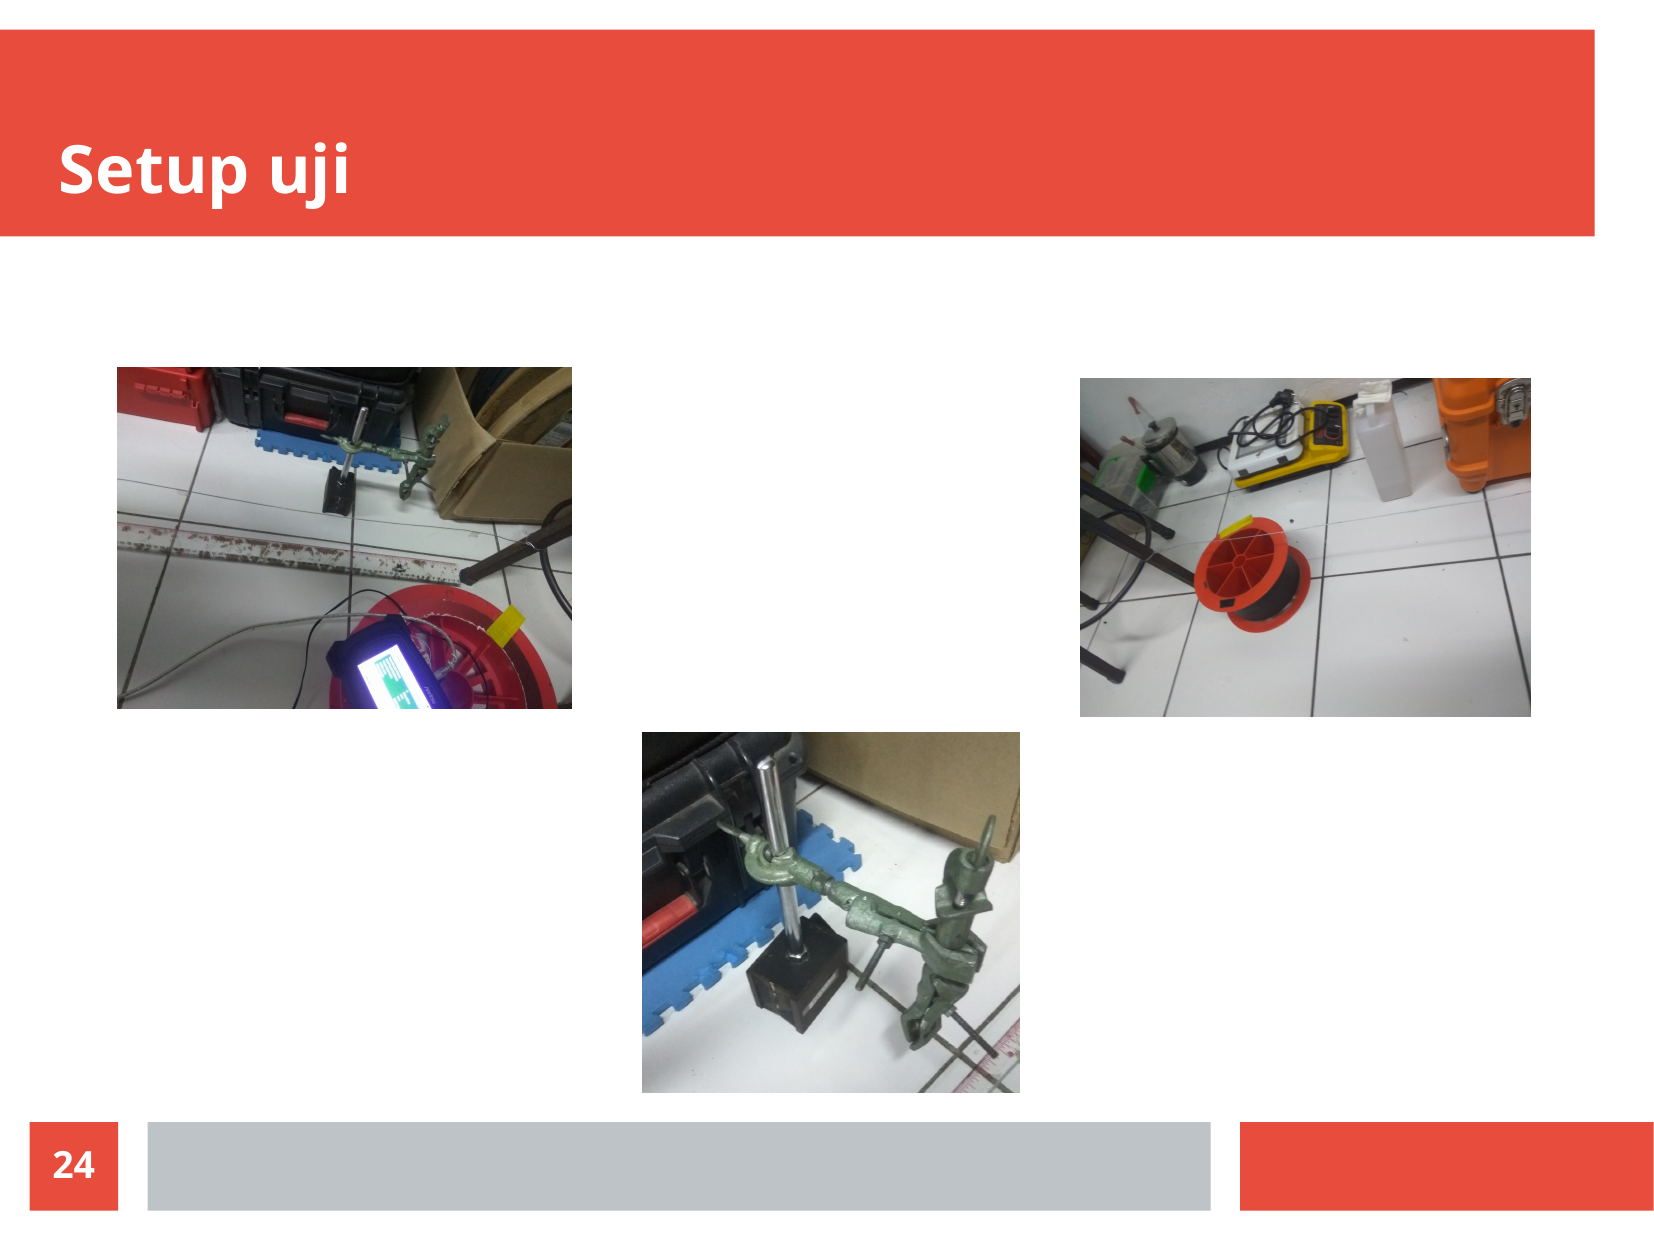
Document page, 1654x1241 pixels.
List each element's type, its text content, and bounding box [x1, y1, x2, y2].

title Setup uji [59, 59, 1595, 207]
picture [117, 367, 572, 709]
text_box [29, 1122, 119, 1211]
picture [642, 732, 1020, 1093]
picture [1080, 378, 1531, 717]
